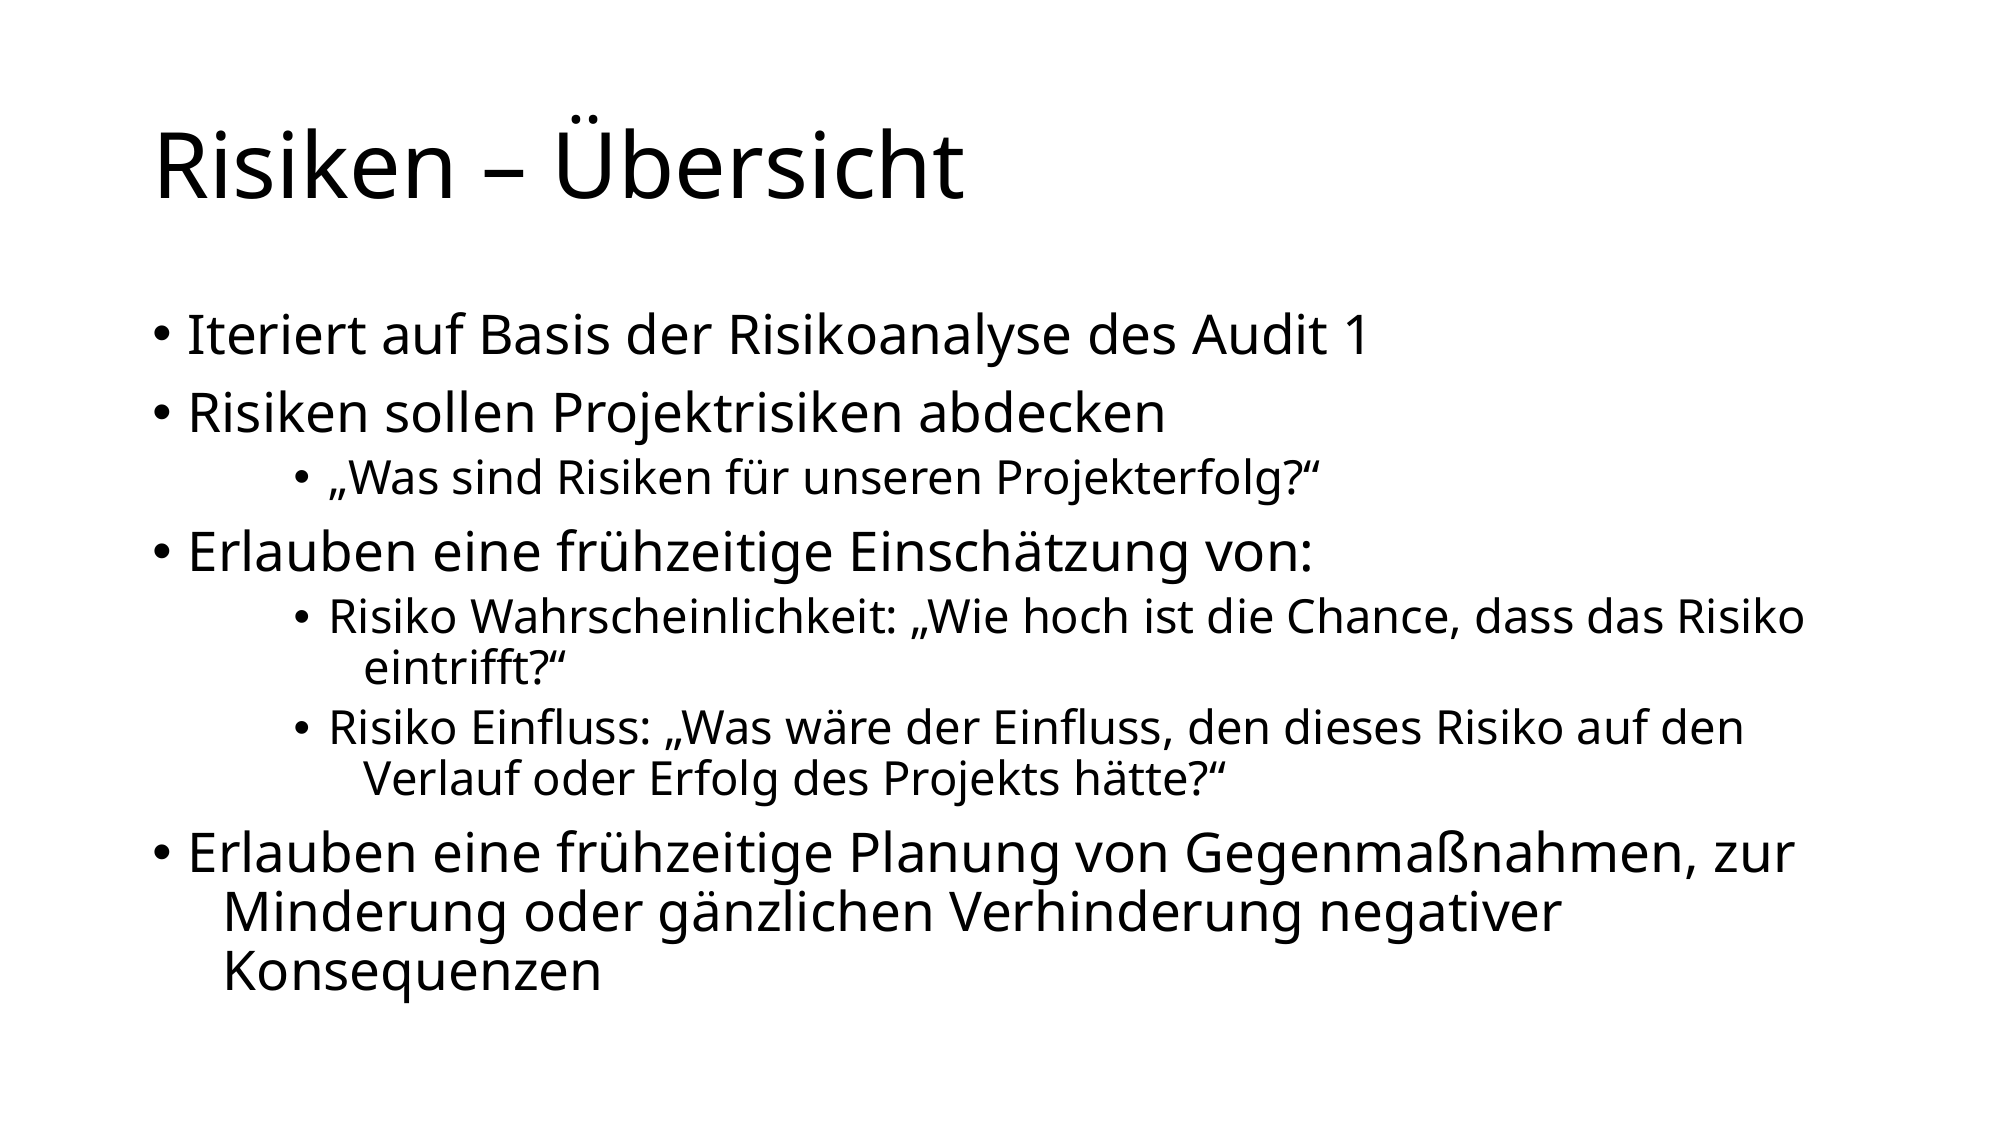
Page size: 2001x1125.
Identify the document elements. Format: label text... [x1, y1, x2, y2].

list Iteriert auf Basis der Risikoanalyse des Audit 1 Risiken sollen Projektrisiken abdecken „Was sind Risiken für unseren Projekterfolg?“ Erlauben eine frühzeitige Einschätzung von: Risiko Wahrscheinlichkeit: „Wie hoch ist die Chance, dass das Risiko eintrifft?“ Risiko Einfluss: „Was wäre der Einfluss, den dieses Risiko auf den Verlauf oder Erfolg des Projekts hätte?“ Erlauben eine frühzeitige Planung von Gegenmaßnahmen, zur Minderung oder gänzlichen Verhinderung negativer Konsequenzen [137, 299, 1863, 1014]
title Risiken – Übersicht [137, 59, 1863, 278]
